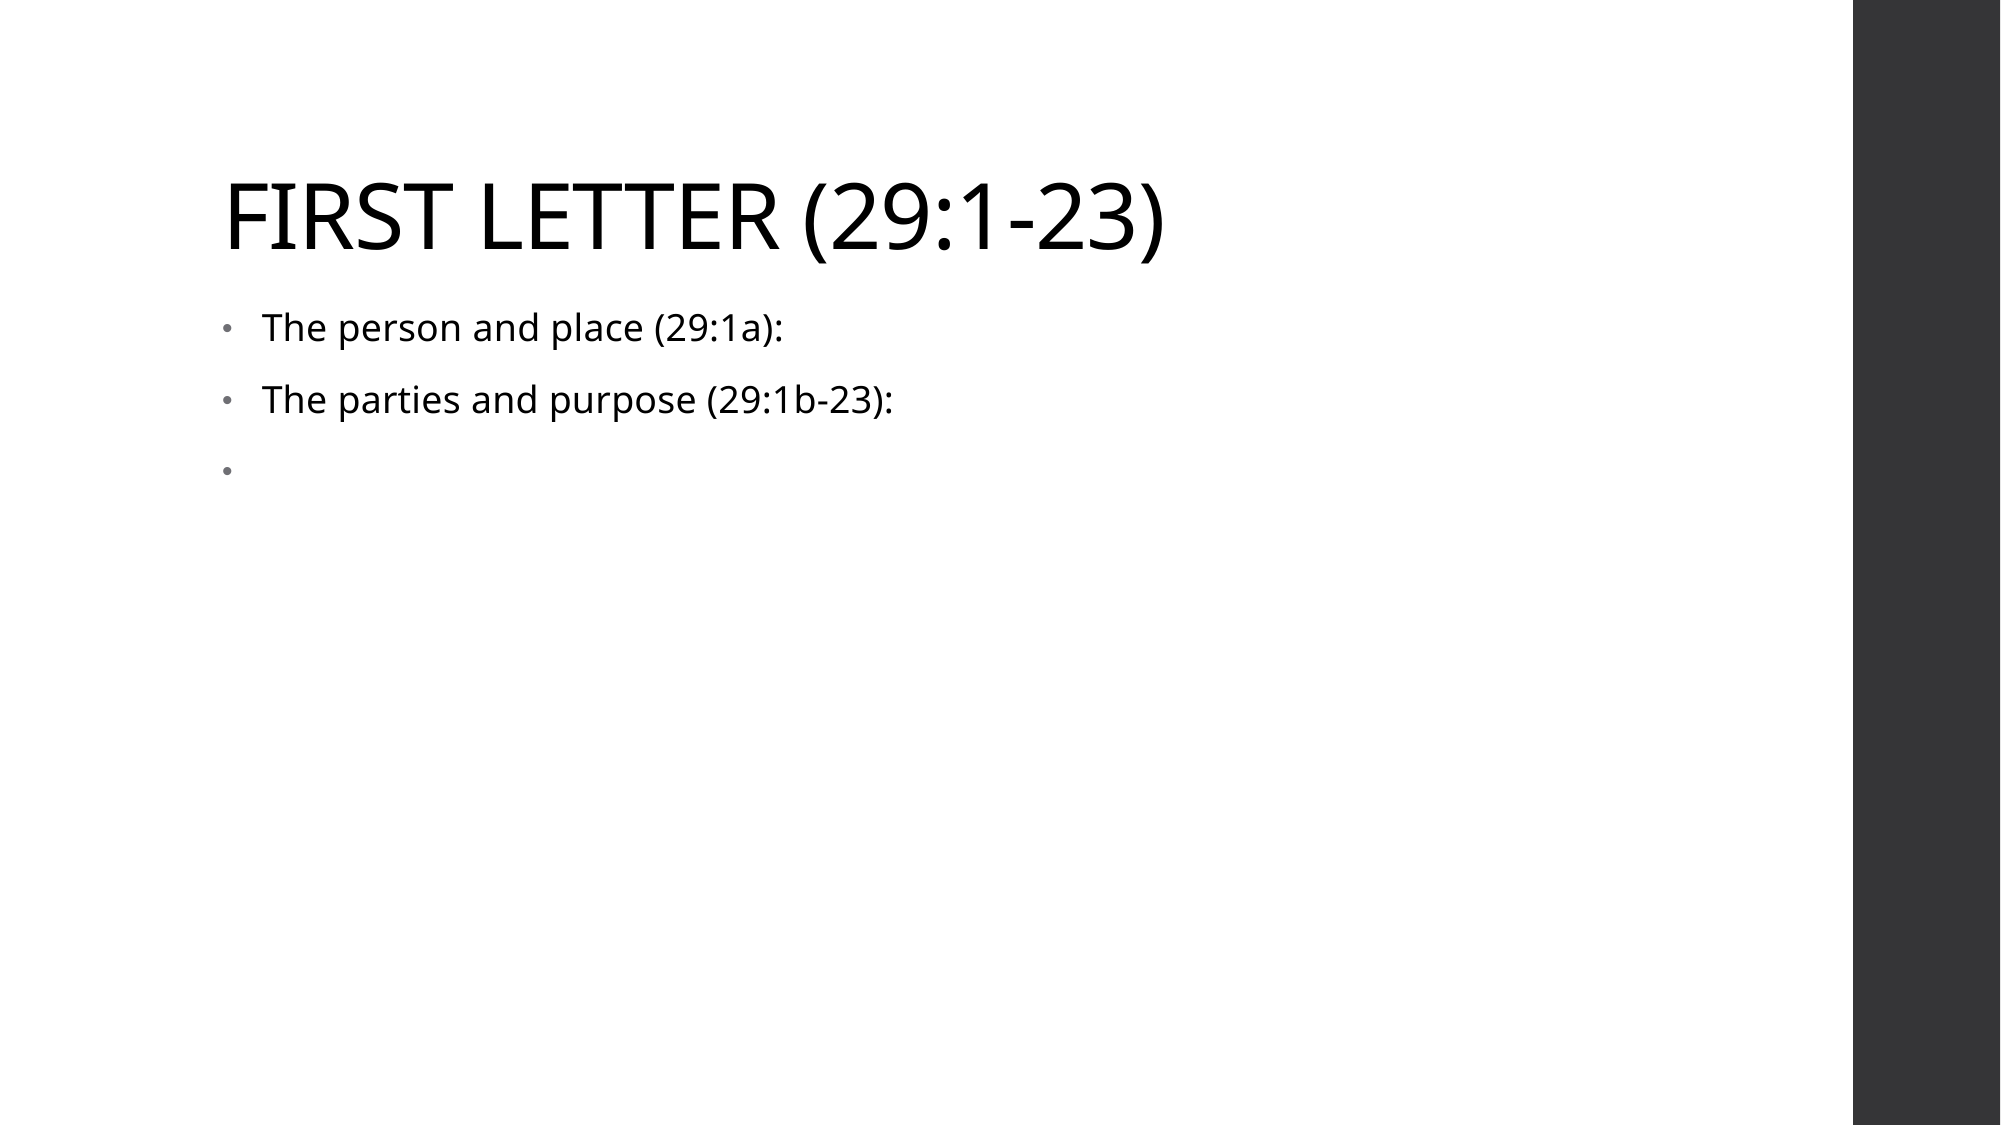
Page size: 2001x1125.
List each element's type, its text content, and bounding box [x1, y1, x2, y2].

list The person and place (29:1a): The parties and purpose (29:1b-23): [206, 299, 1617, 1014]
title FIRST LETTER (29:1-23) [206, 60, 1797, 278]
